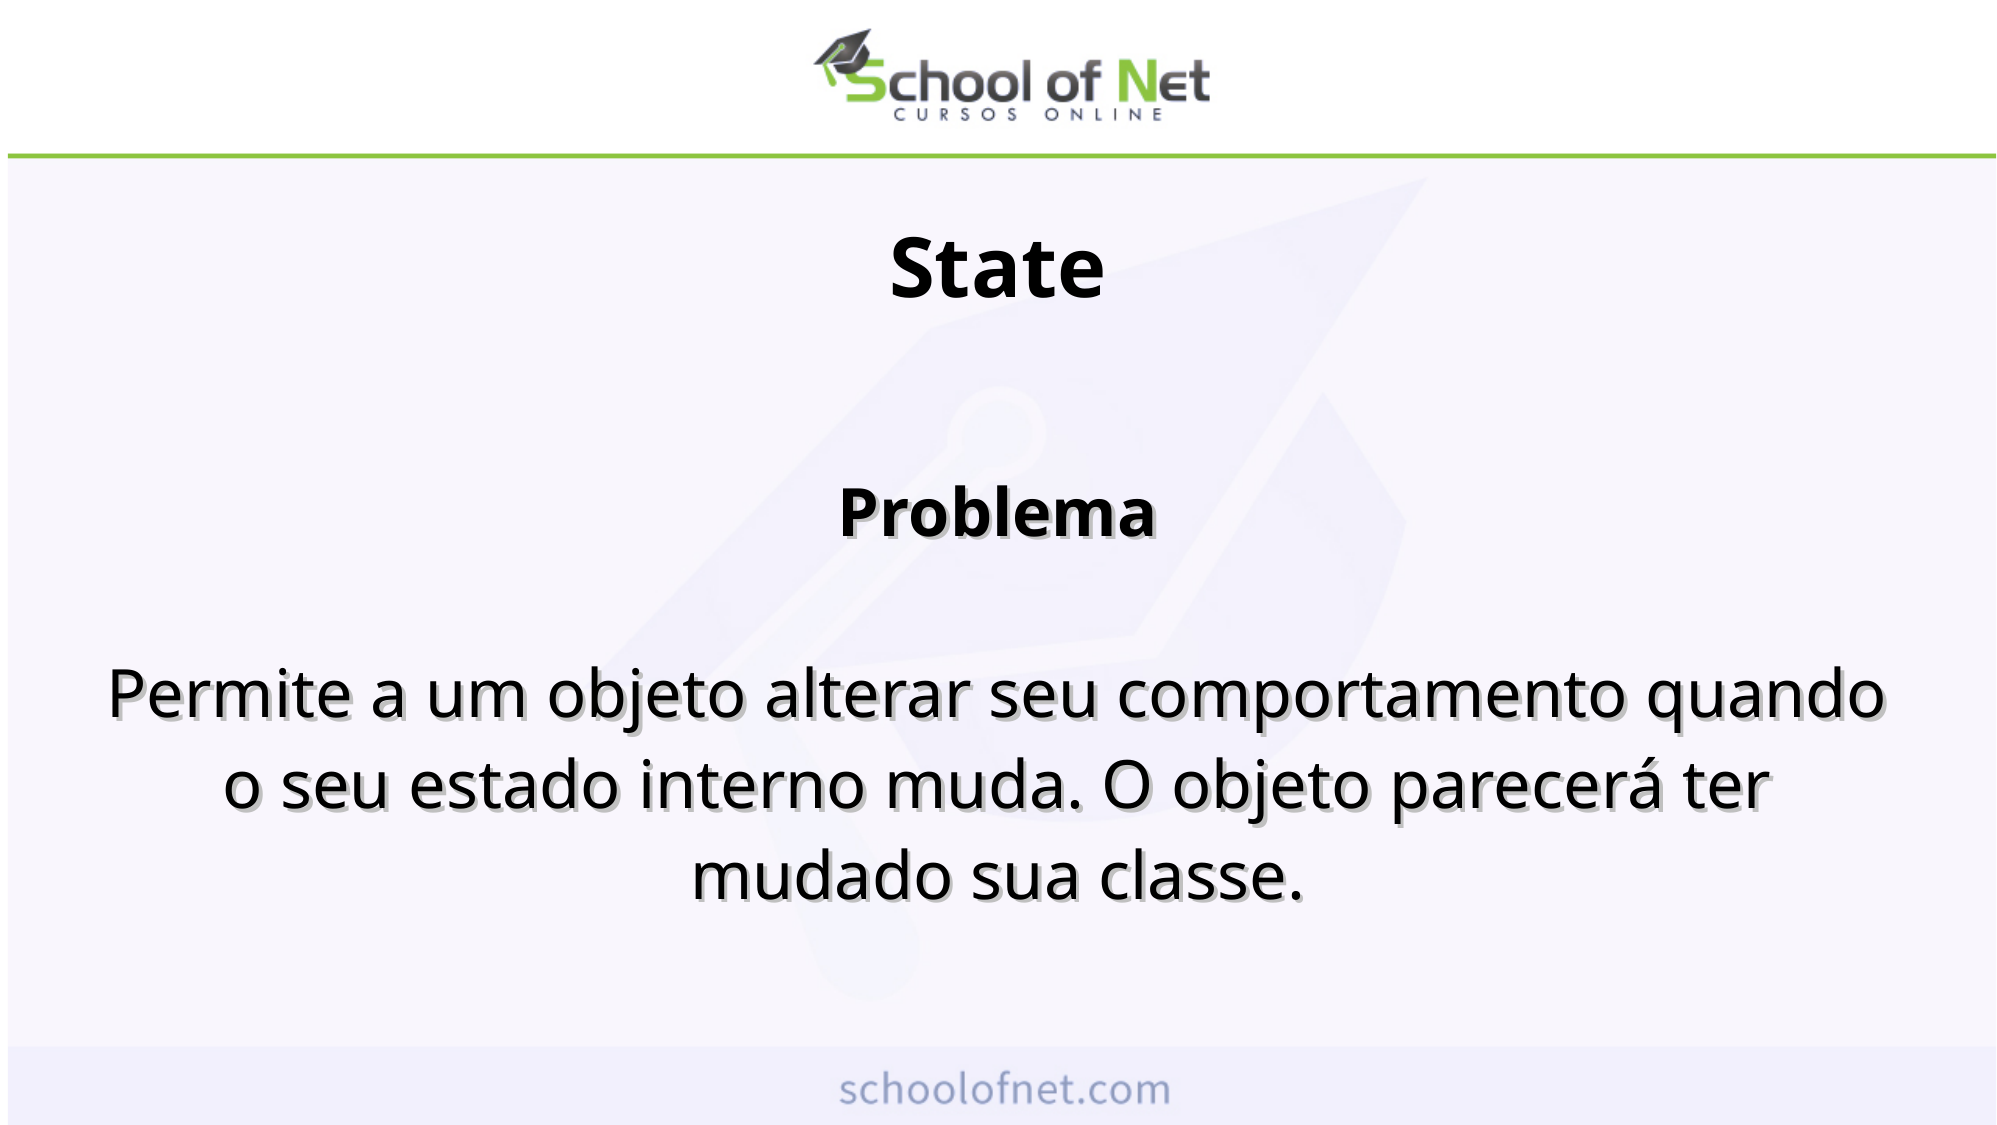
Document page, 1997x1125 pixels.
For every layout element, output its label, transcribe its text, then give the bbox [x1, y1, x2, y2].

picture [7, 5, 1997, 1125]
title State [99, 171, 1897, 360]
subtitle Problema Permite a um objeto alterar seu comportamento quando o seu estado interno muda. O objeto parecerá ter mudado sua classe. [99, 377, 1897, 1006]
